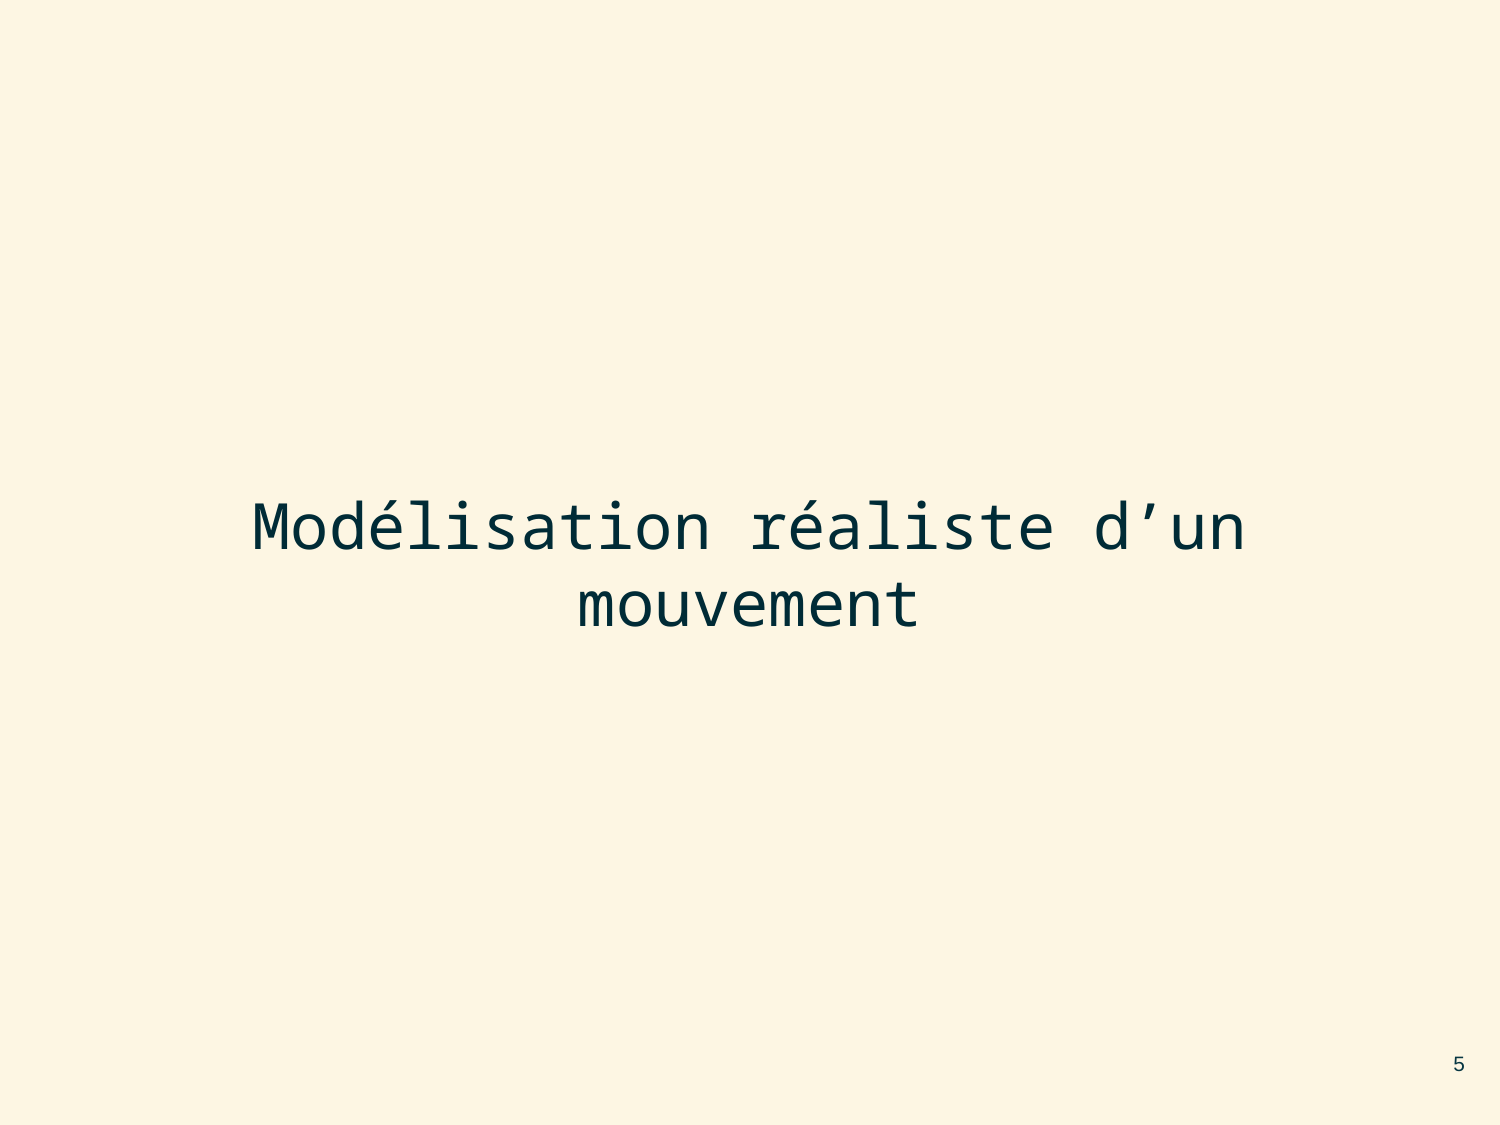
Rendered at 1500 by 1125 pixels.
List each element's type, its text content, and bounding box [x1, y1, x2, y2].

slide_number <numéro> [1389, 1019, 1480, 1106]
title Modélisation réaliste d’un mouvement [51, 470, 1449, 655]
